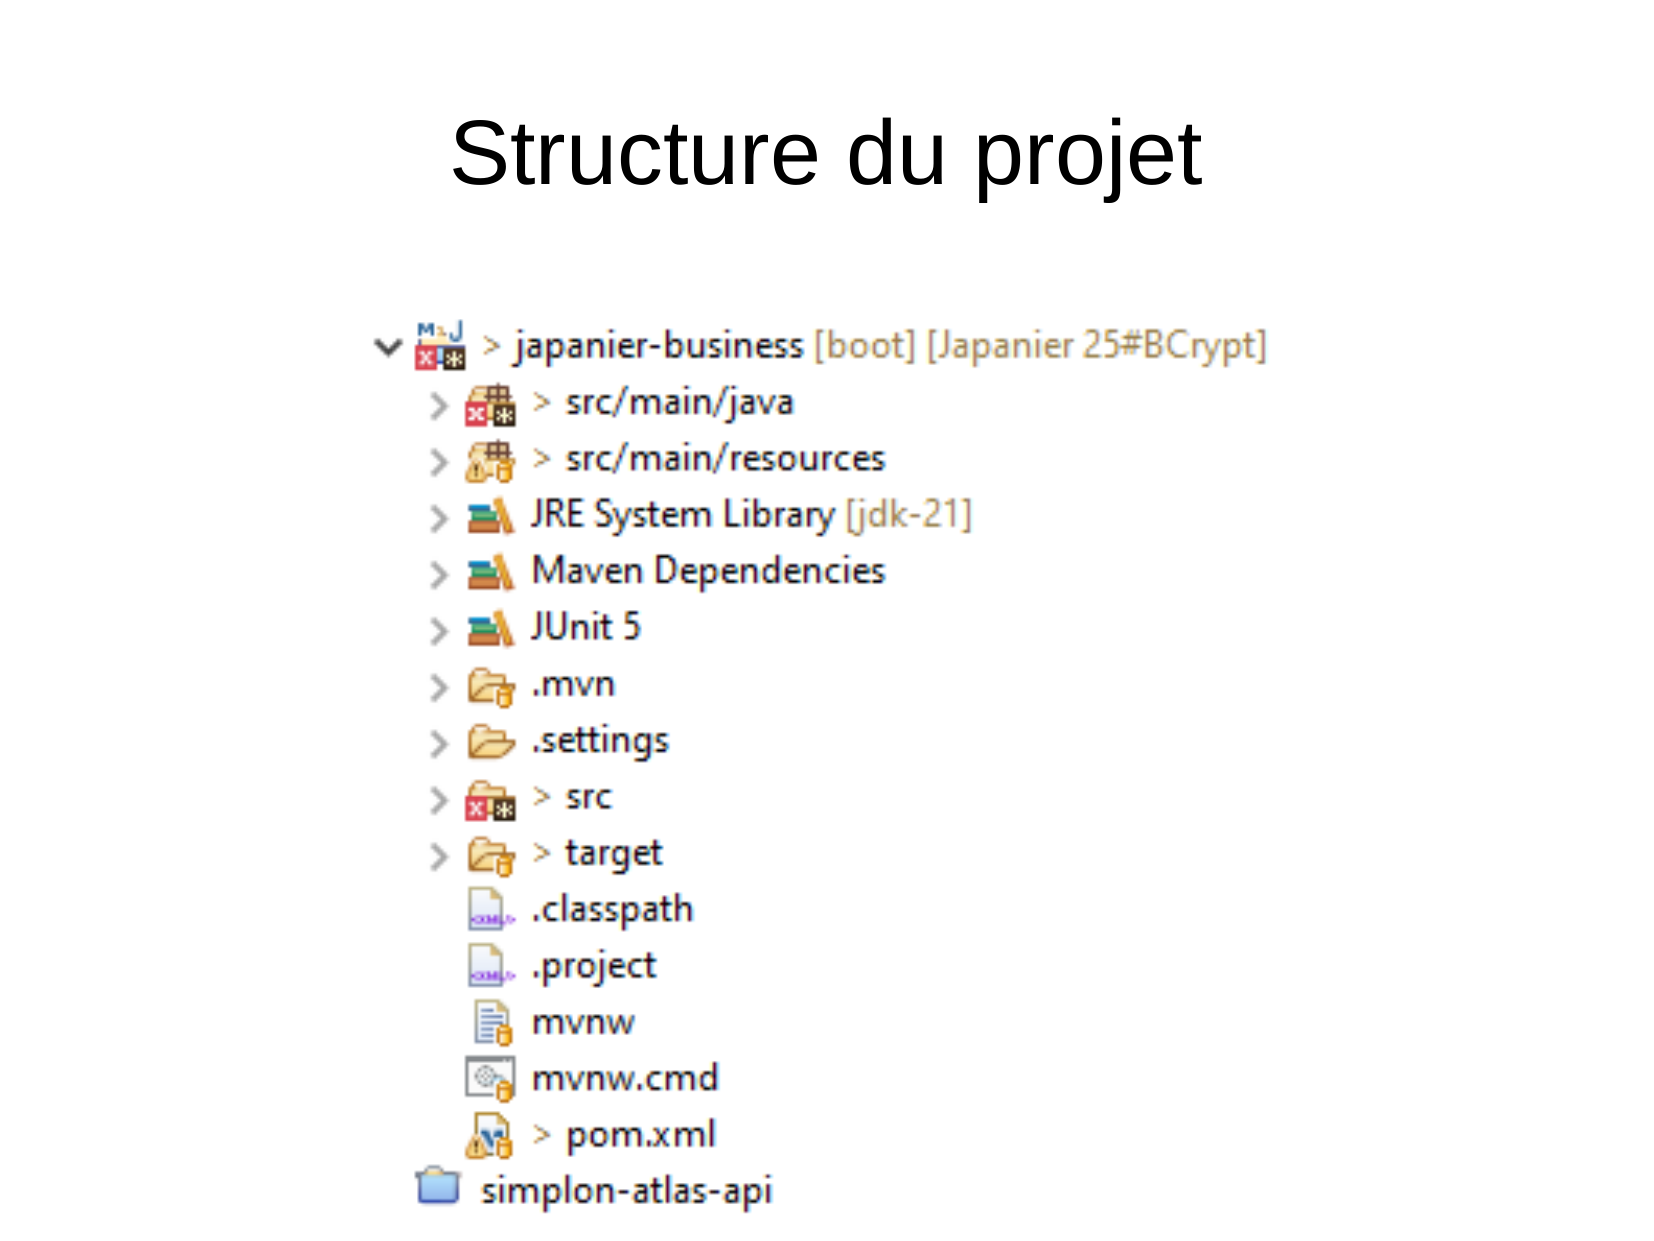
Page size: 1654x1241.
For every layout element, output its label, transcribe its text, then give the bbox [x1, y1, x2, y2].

picture [366, 318, 1382, 1229]
title Structure du projet [82, 49, 1571, 257]
